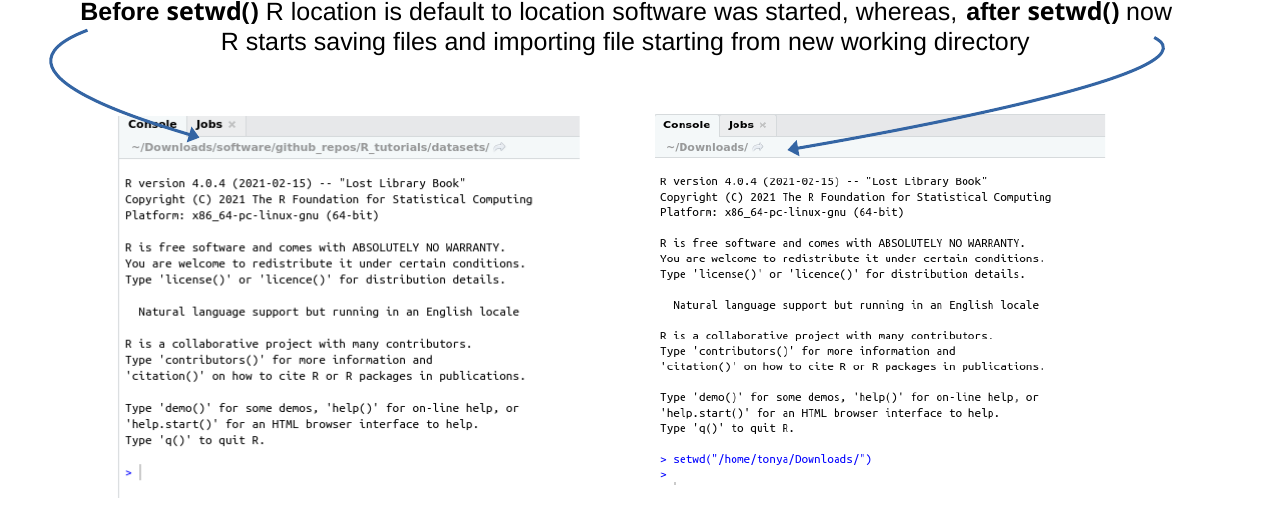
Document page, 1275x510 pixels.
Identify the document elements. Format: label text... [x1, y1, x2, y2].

picture [655, 114, 1106, 485]
text_box Before setwd() R location is default to location software was started, whereas, after setwd() now R starts saving files and importing file starting from new working directory [63, 0, 1189, 92]
picture [117, 116, 580, 498]
